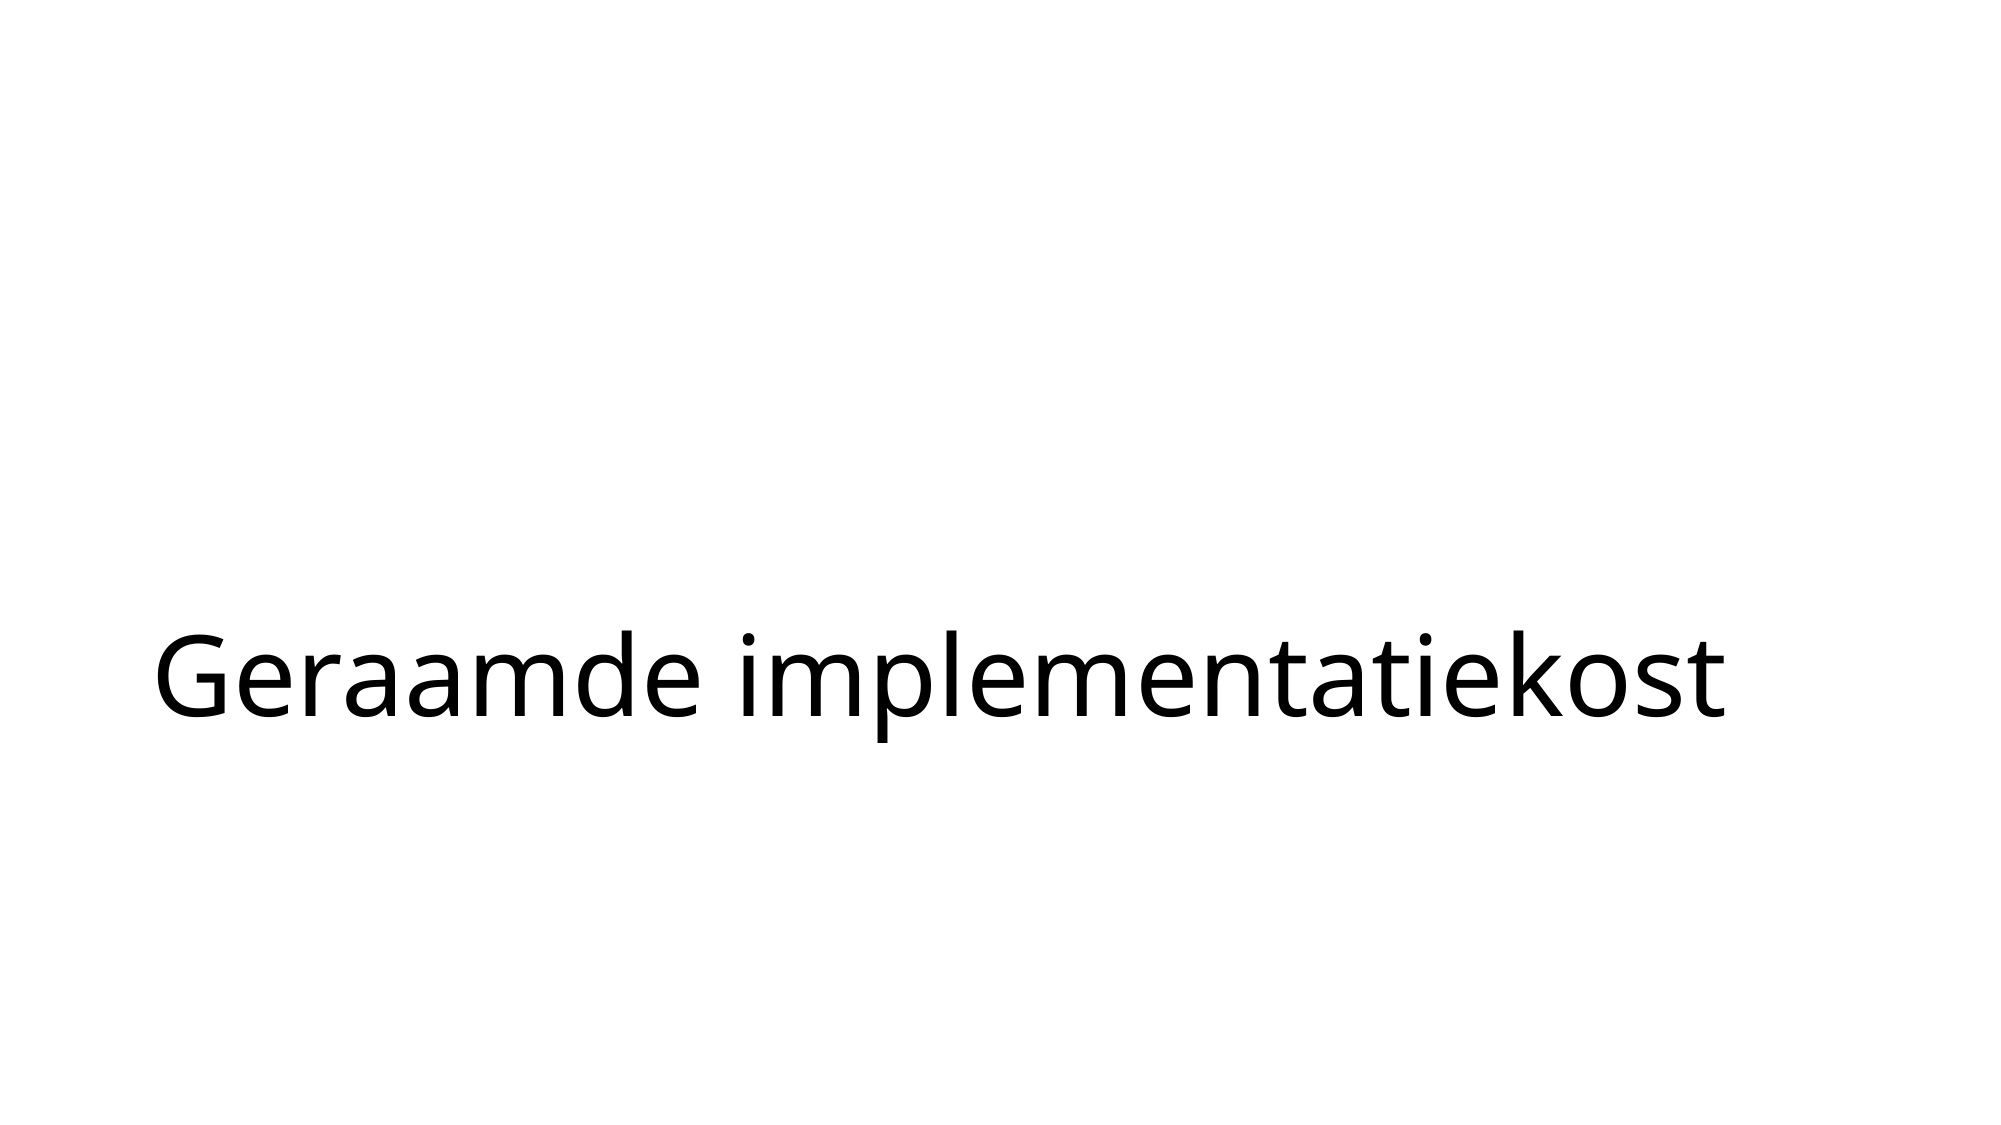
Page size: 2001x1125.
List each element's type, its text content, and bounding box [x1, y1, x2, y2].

title Geraamde implementatiekost [136, 280, 1862, 749]
